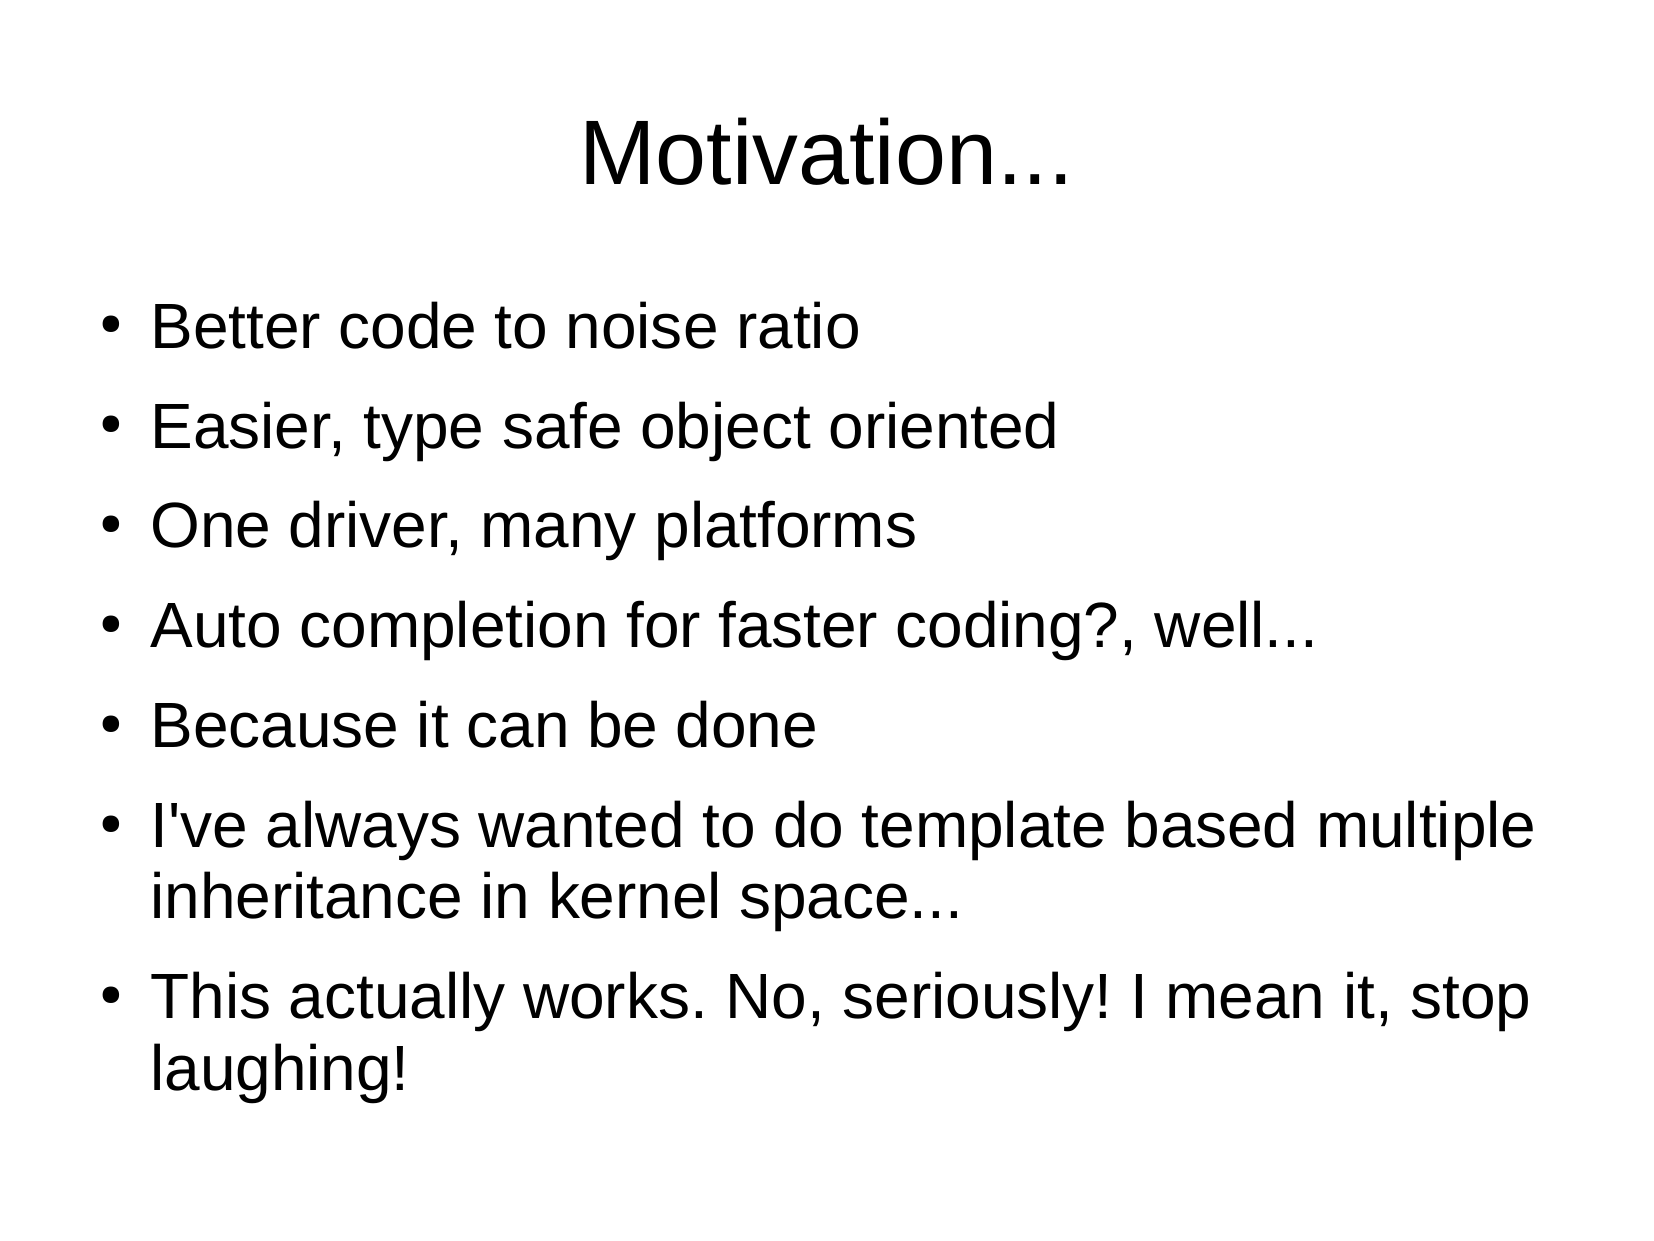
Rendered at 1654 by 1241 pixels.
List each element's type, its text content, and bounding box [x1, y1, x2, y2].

title Motivation... [82, 49, 1571, 257]
list Better code to noise ratio Easier, type safe object oriented One driver, many platforms Auto completion for faster coding?, well... Because it can be done I've always wanted to do template based multiple inheritance in kernel space... This actually works. No, seriously! I mean it, stop laughing! [82, 290, 1571, 1109]
